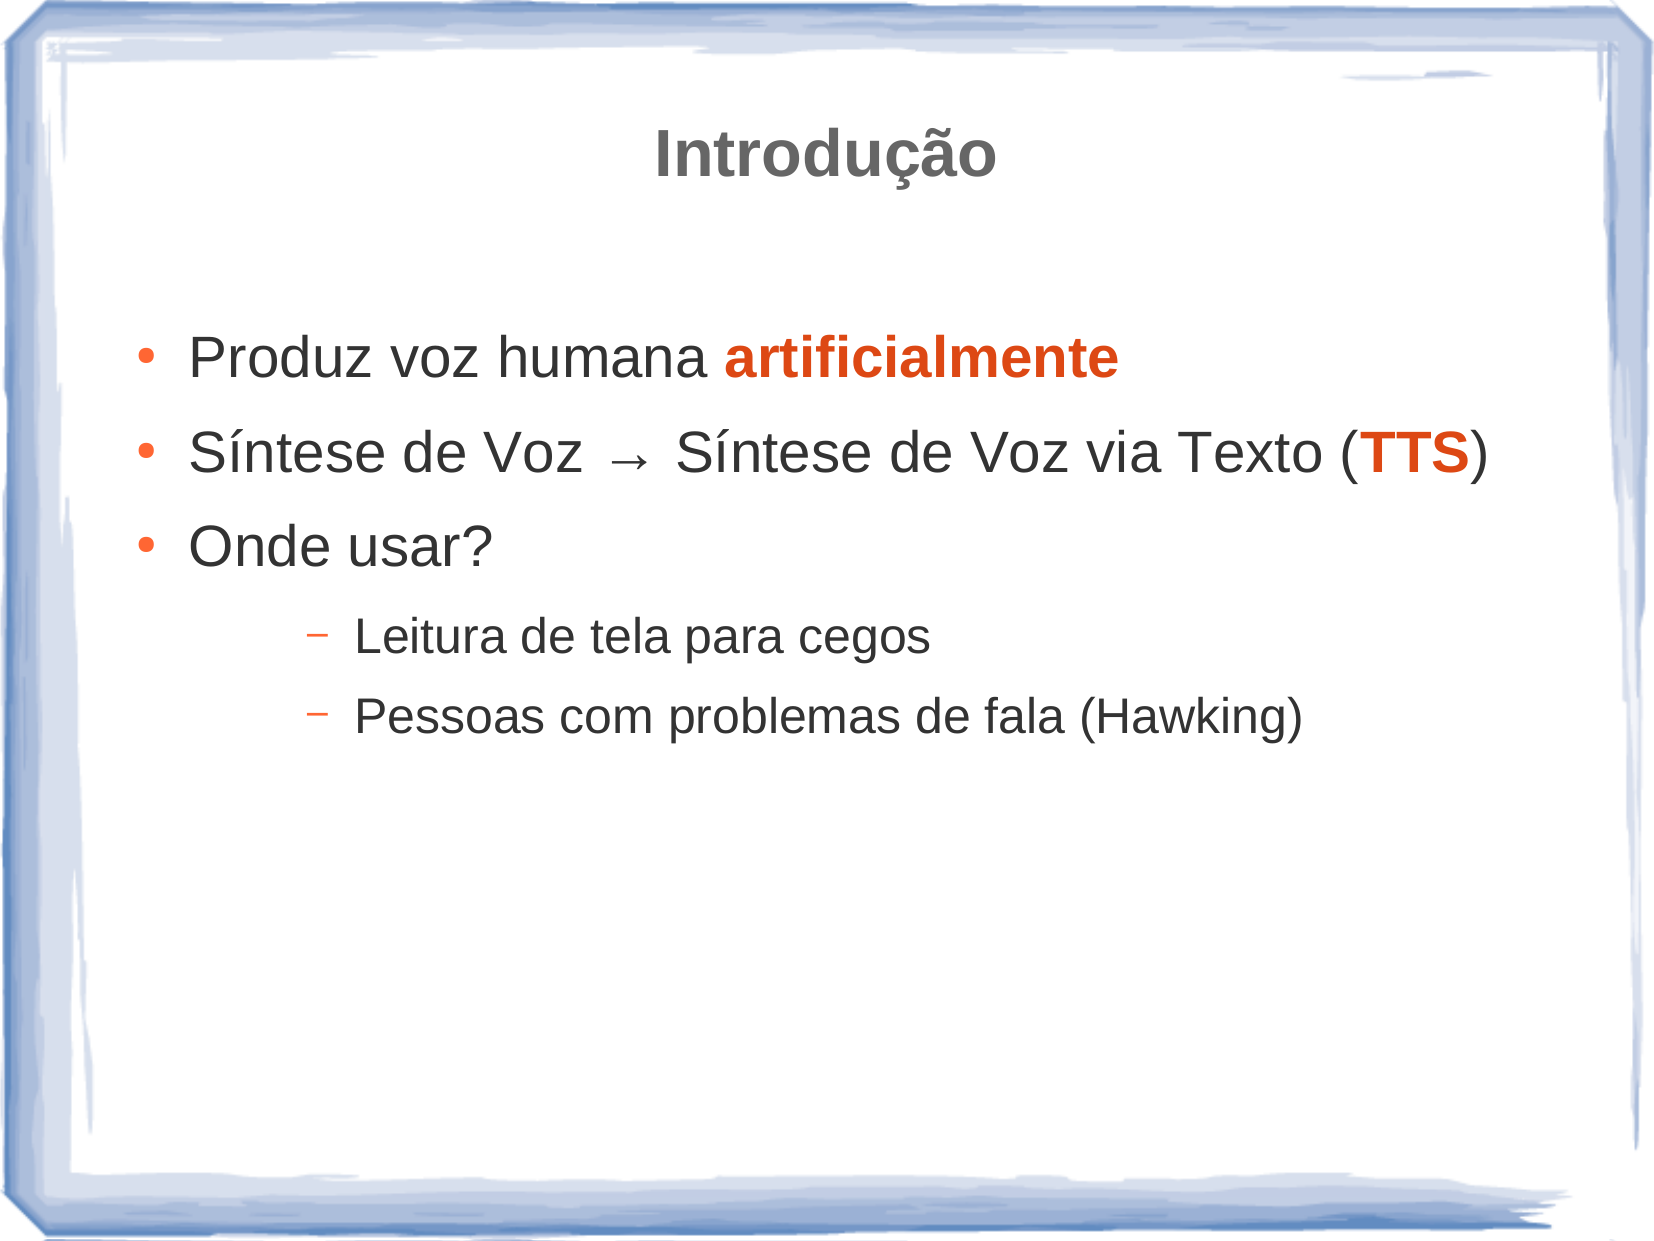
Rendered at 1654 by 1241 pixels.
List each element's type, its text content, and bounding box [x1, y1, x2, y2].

picture [0, 0, 1654, 1241]
title Introdução [82, 49, 1571, 257]
list Produz voz humana artificialmente Síntese de Voz → Síntese de Voz via Texto (TTS) Onde usar? Leitura de tela para cegos Pessoas com problemas de fala (Hawking) [118, 324, 1571, 1045]
